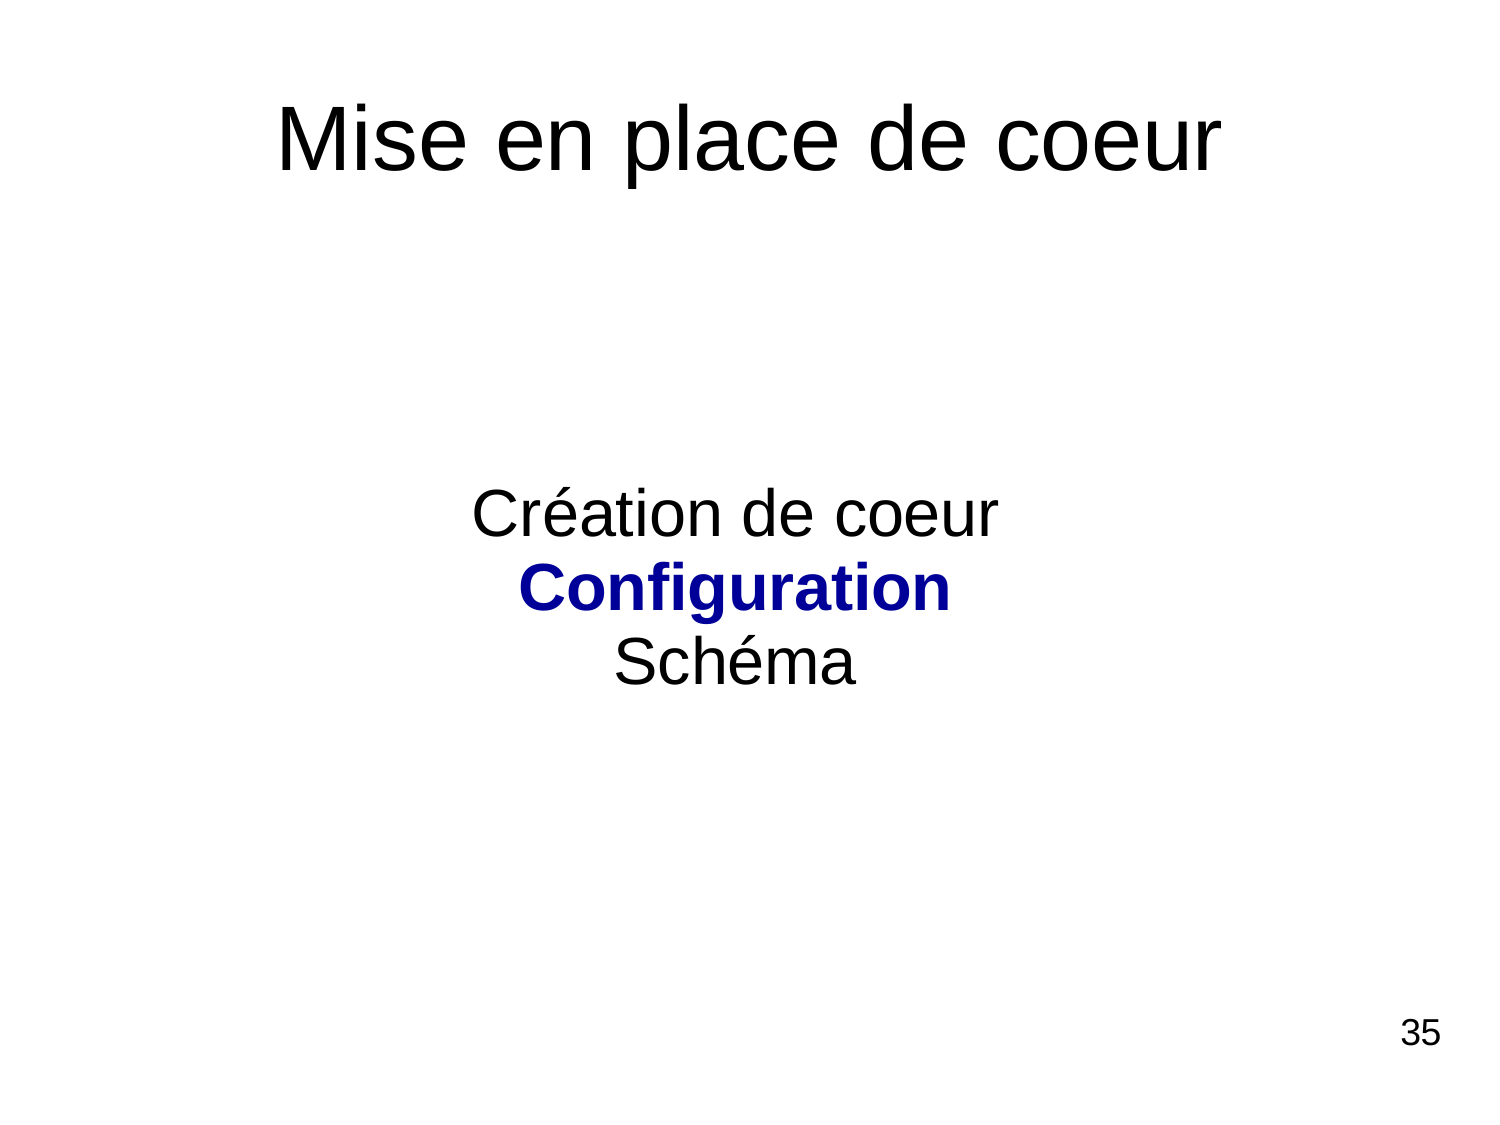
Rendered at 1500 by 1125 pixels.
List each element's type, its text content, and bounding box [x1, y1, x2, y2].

title Mise en place de coeur [273, 76, 1227, 267]
text_box Création de coeur Configuration Schéma [468, 469, 1002, 700]
slide_number 35 [1373, 1009, 1451, 1125]
